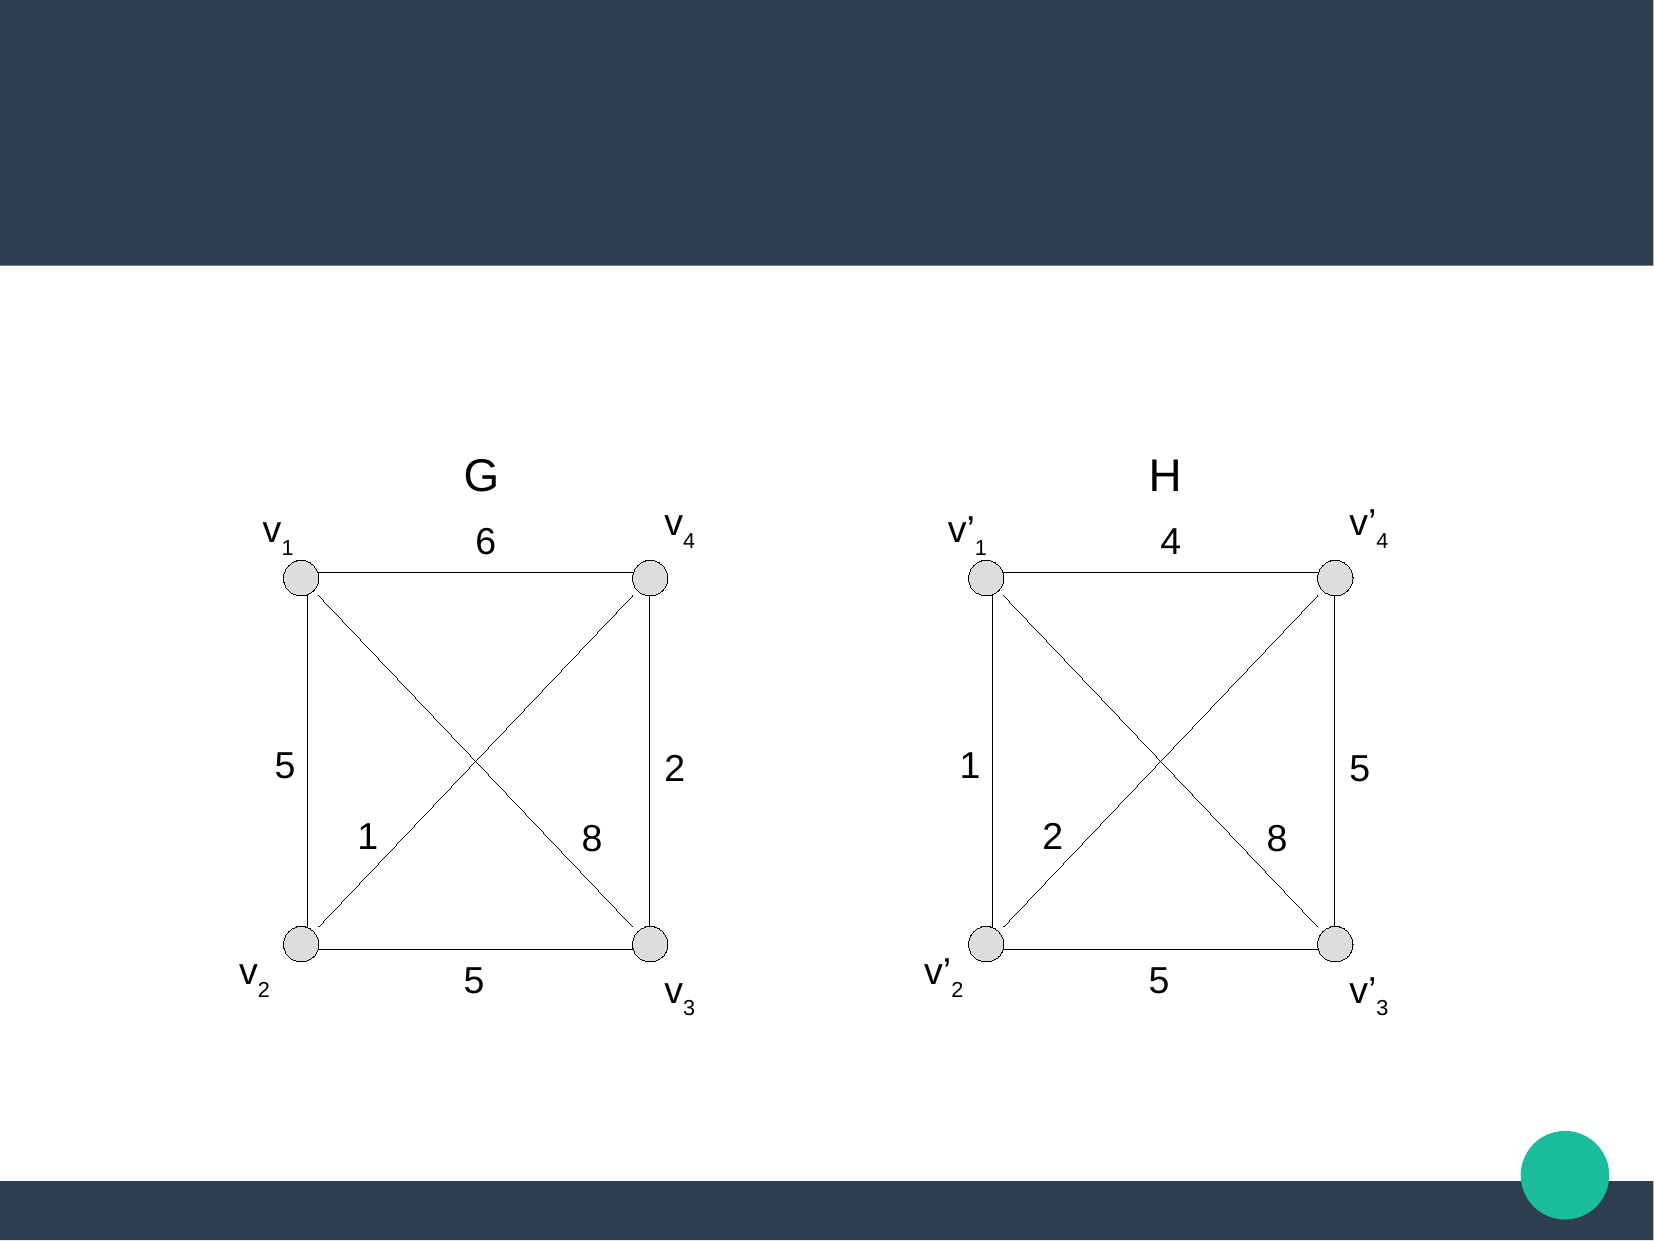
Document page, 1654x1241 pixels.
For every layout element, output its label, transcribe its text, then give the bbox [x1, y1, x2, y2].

text_box 8 [1251, 810, 1300, 868]
text_box 1 [944, 737, 993, 795]
text_box 2 [649, 739, 697, 797]
text_box [968, 926, 1004, 962]
text_box v’4 [1334, 494, 1406, 561]
text_box 1 [342, 808, 390, 866]
text_box v3 [649, 961, 721, 1028]
text_box 5 [1334, 739, 1382, 797]
text_box [1317, 560, 1354, 596]
text_box v’2 [909, 943, 981, 1010]
text_box 4 [1145, 512, 1193, 570]
text_box 5 [259, 737, 308, 795]
text_box v1 [248, 501, 319, 567]
text_box v’3 [1334, 961, 1406, 1028]
text_box [968, 567, 1004, 596]
text_box 5 [448, 952, 497, 1010]
text_box 6 [460, 512, 508, 570]
text_box v’1 [933, 501, 1004, 567]
text_box [632, 926, 668, 962]
text_box v2 [224, 943, 296, 1010]
text_box 2 [1027, 808, 1075, 866]
text_box [283, 567, 319, 596]
text_box 8 [566, 810, 615, 868]
text_box H [1133, 442, 1193, 509]
text_box [632, 560, 668, 596]
text_box [1317, 926, 1354, 962]
text_box [283, 926, 319, 962]
text_box G [448, 442, 508, 509]
text_box v4 [649, 494, 721, 561]
text_box 5 [1133, 952, 1182, 1010]
